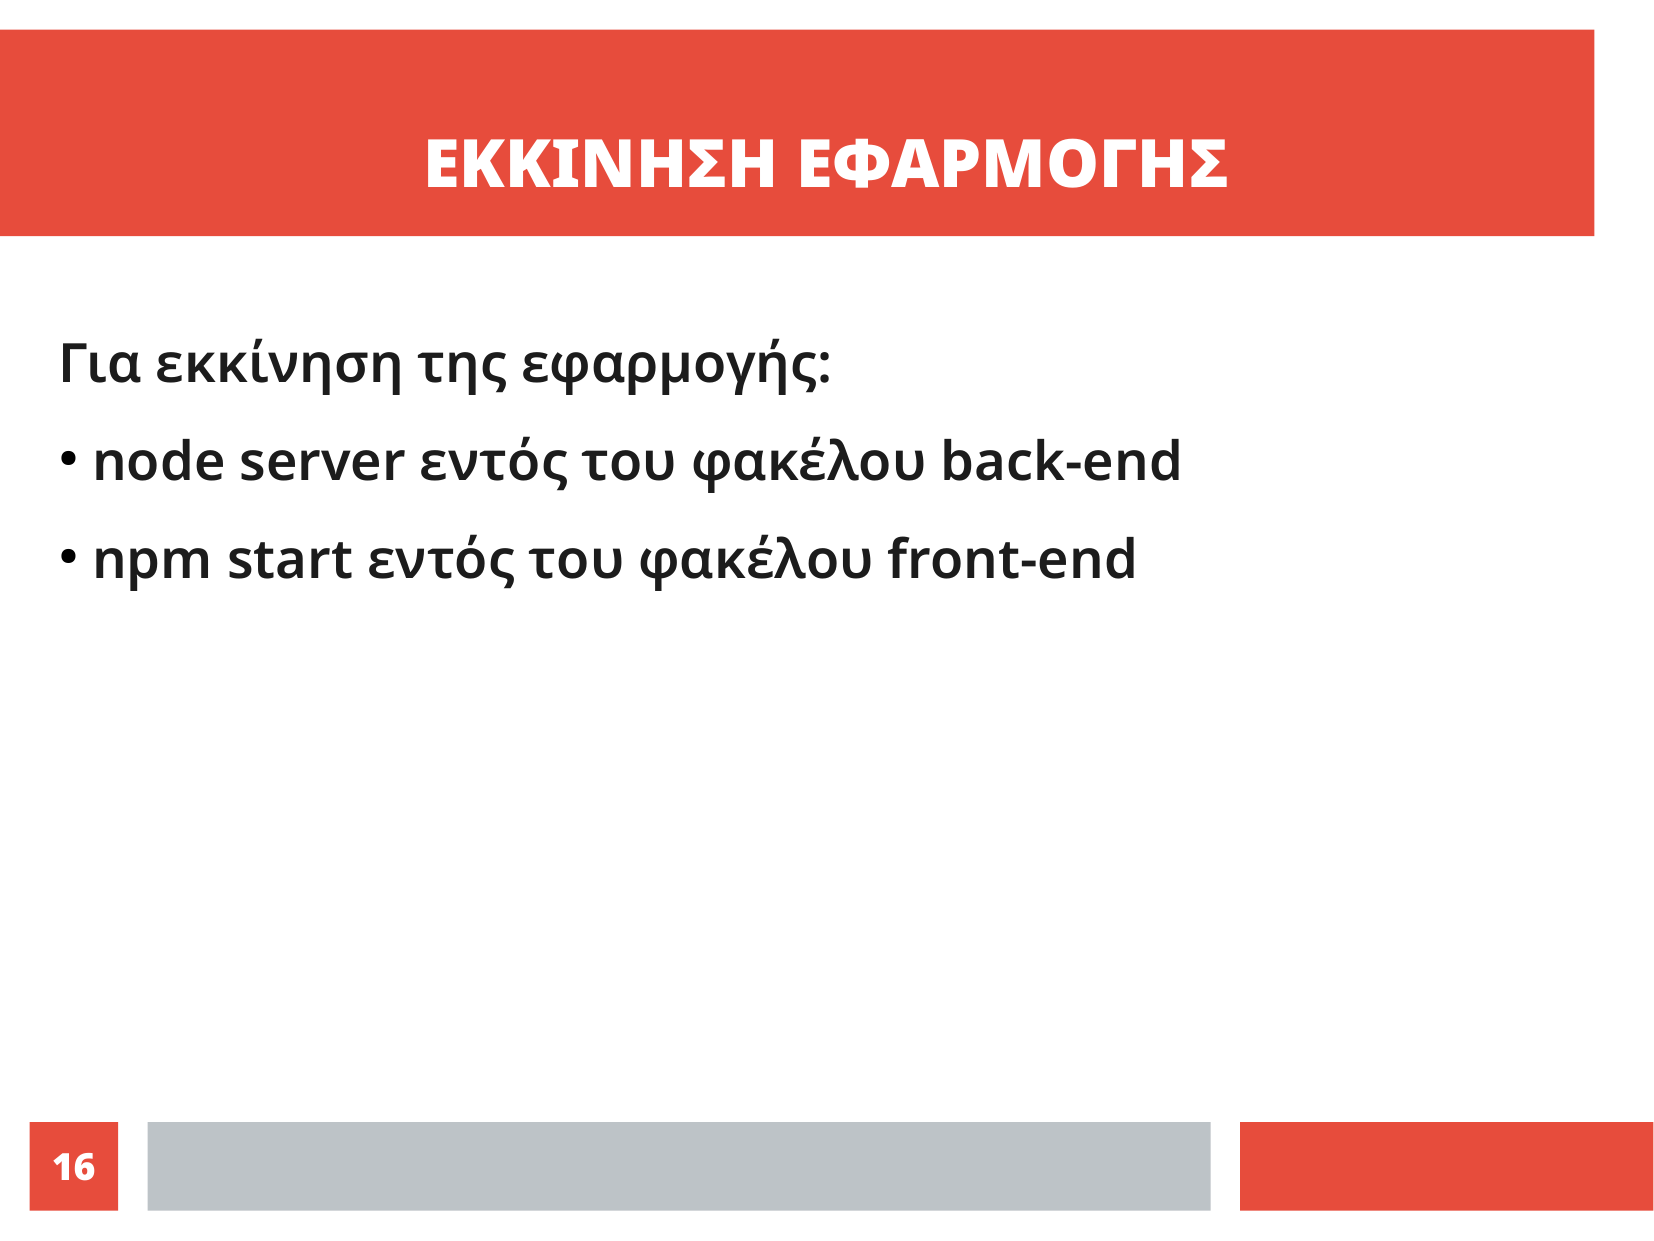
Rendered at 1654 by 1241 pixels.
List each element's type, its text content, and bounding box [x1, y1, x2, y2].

list Για εκκίνηση της εφαρμογής: node server εντός του φακέλου back-end npm start εντός του φακέλου front-end [59, 324, 1565, 1093]
title ΕΚΚΙΝΗΣΗ ΕΦΑΡΜΟΓΗΣ [59, 59, 1595, 207]
